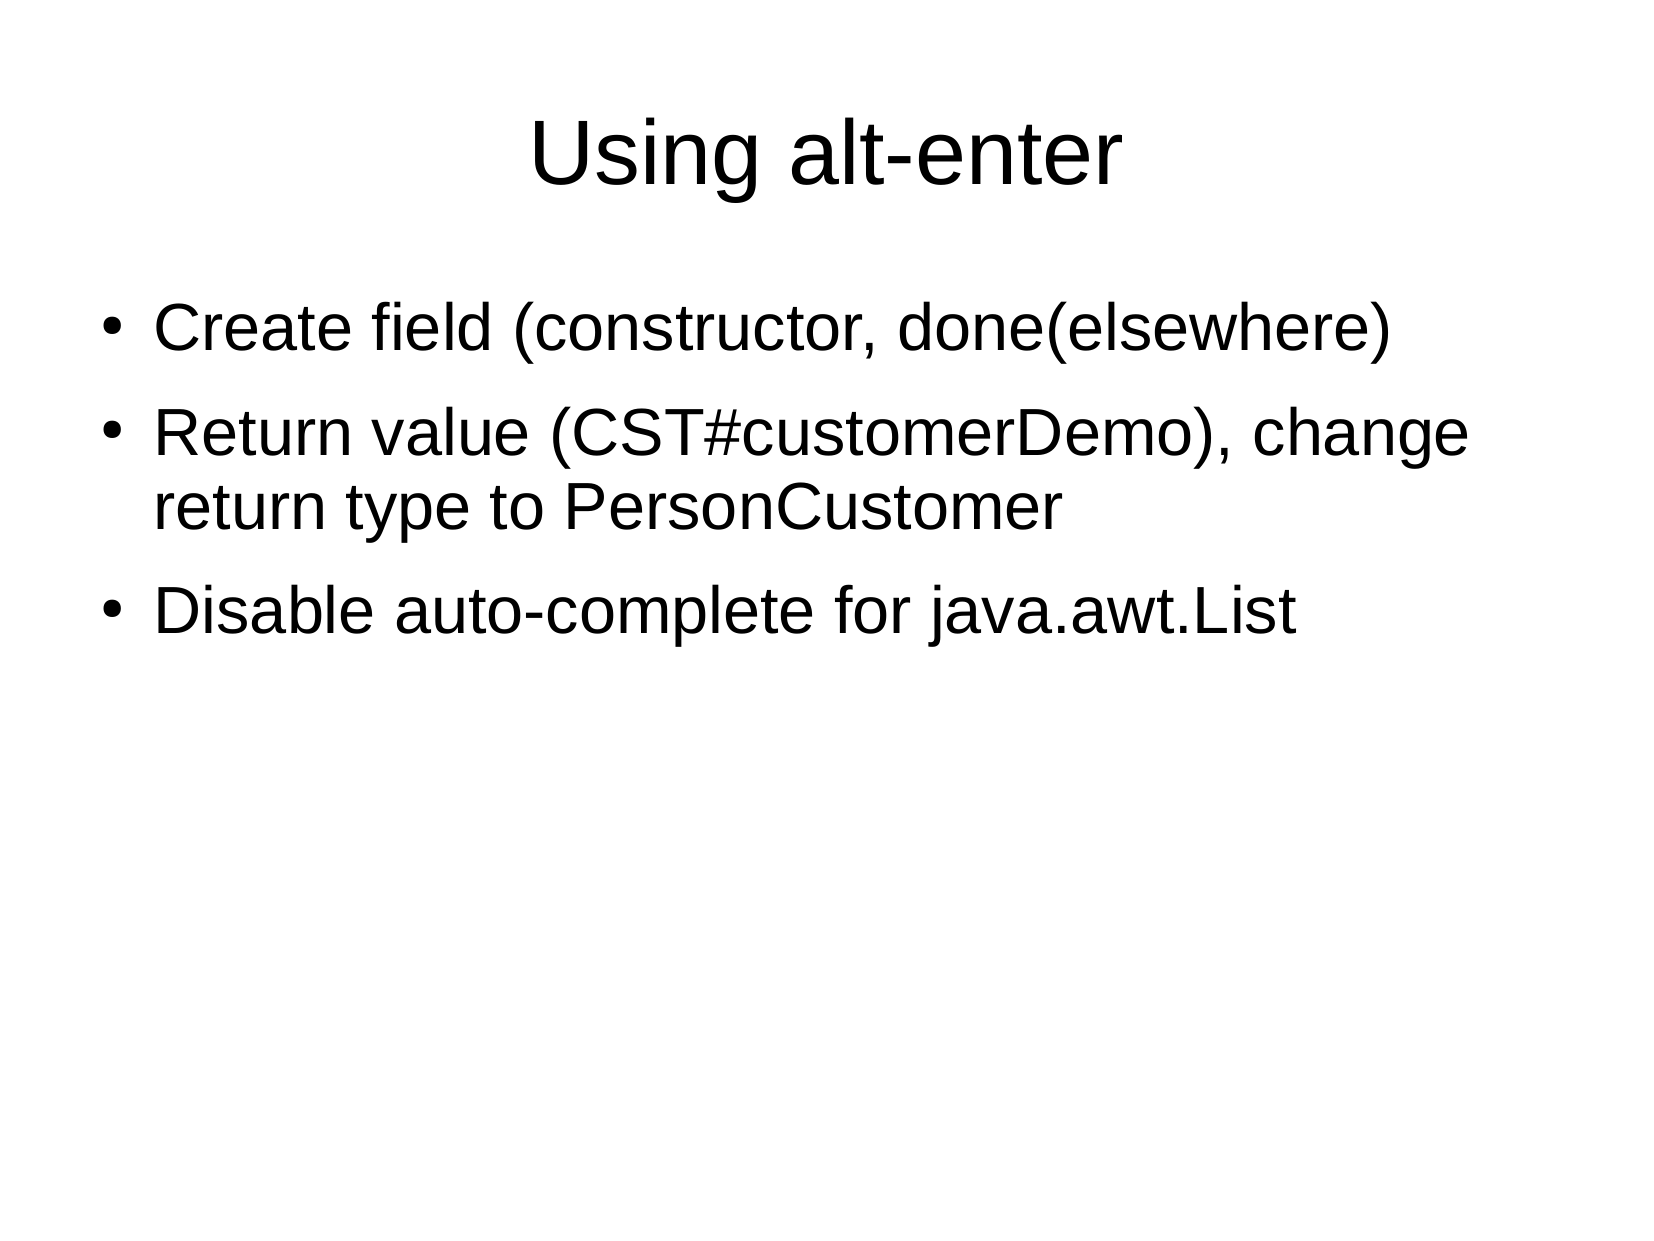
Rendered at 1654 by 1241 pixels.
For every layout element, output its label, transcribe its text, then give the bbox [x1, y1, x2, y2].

list Create field (constructor, done(elsewhere) Return value (CST#customerDemo), change return type to PersonCustomer Disable auto-complete for java.awt.List [82, 290, 1571, 1109]
title Using alt-enter [82, 49, 1571, 257]
